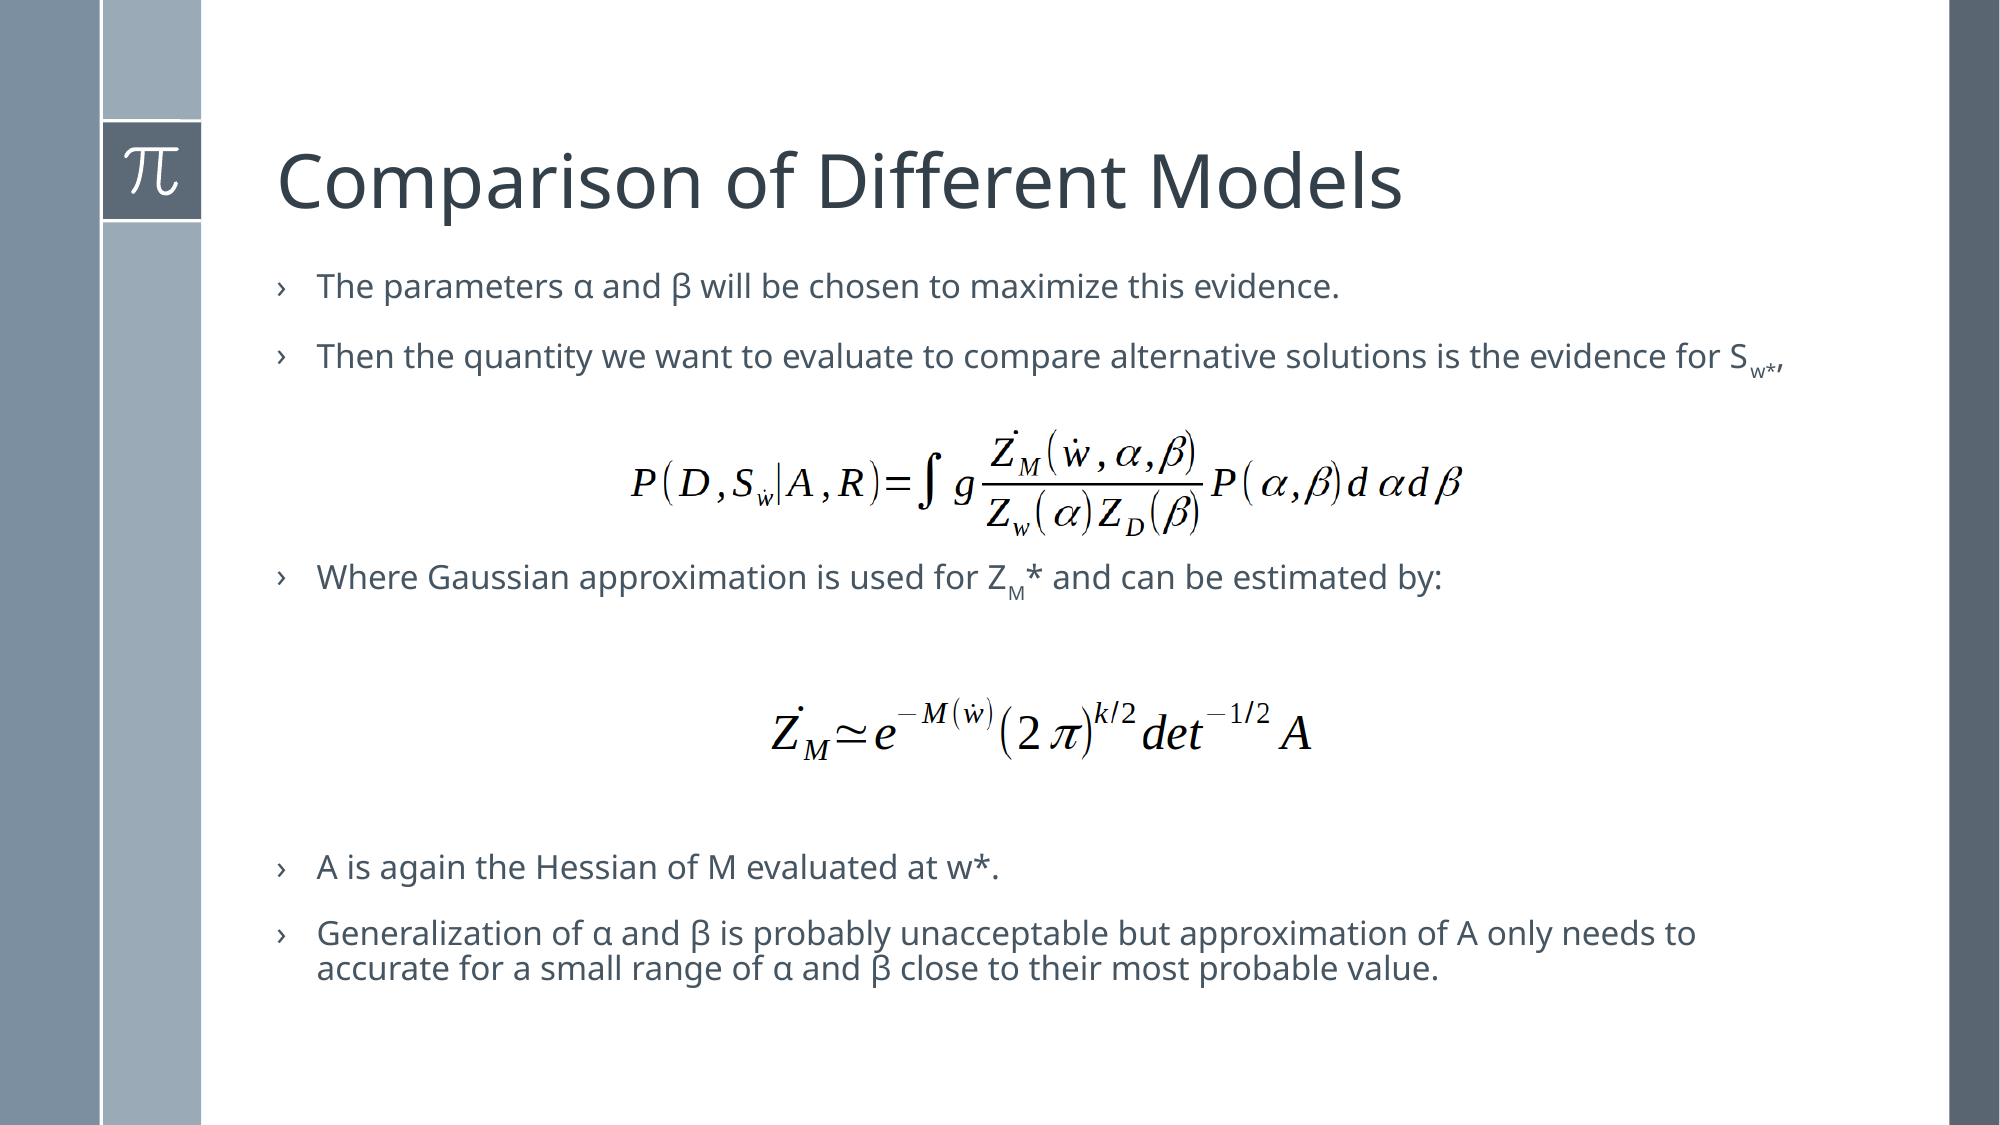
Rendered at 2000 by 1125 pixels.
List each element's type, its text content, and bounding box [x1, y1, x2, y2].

picture [615, 429, 1471, 551]
picture [744, 674, 1328, 796]
text_box Comparison of Different Models [261, 29, 1867, 233]
text_box The parameters α and β will be chosen to maximize this evidence. Then the quantity we want to evaluate to compare alternative solutions is the evidence for Sw*, Where Gaussian approximation is used for ZM* and can be estimated by: A is again the Hessian of M evaluated at w*. Generalization of α and β is probably unacceptable but approximation of A only needs to accurate for a small range of α and β close to their most probable value. [261, 262, 1845, 1013]
